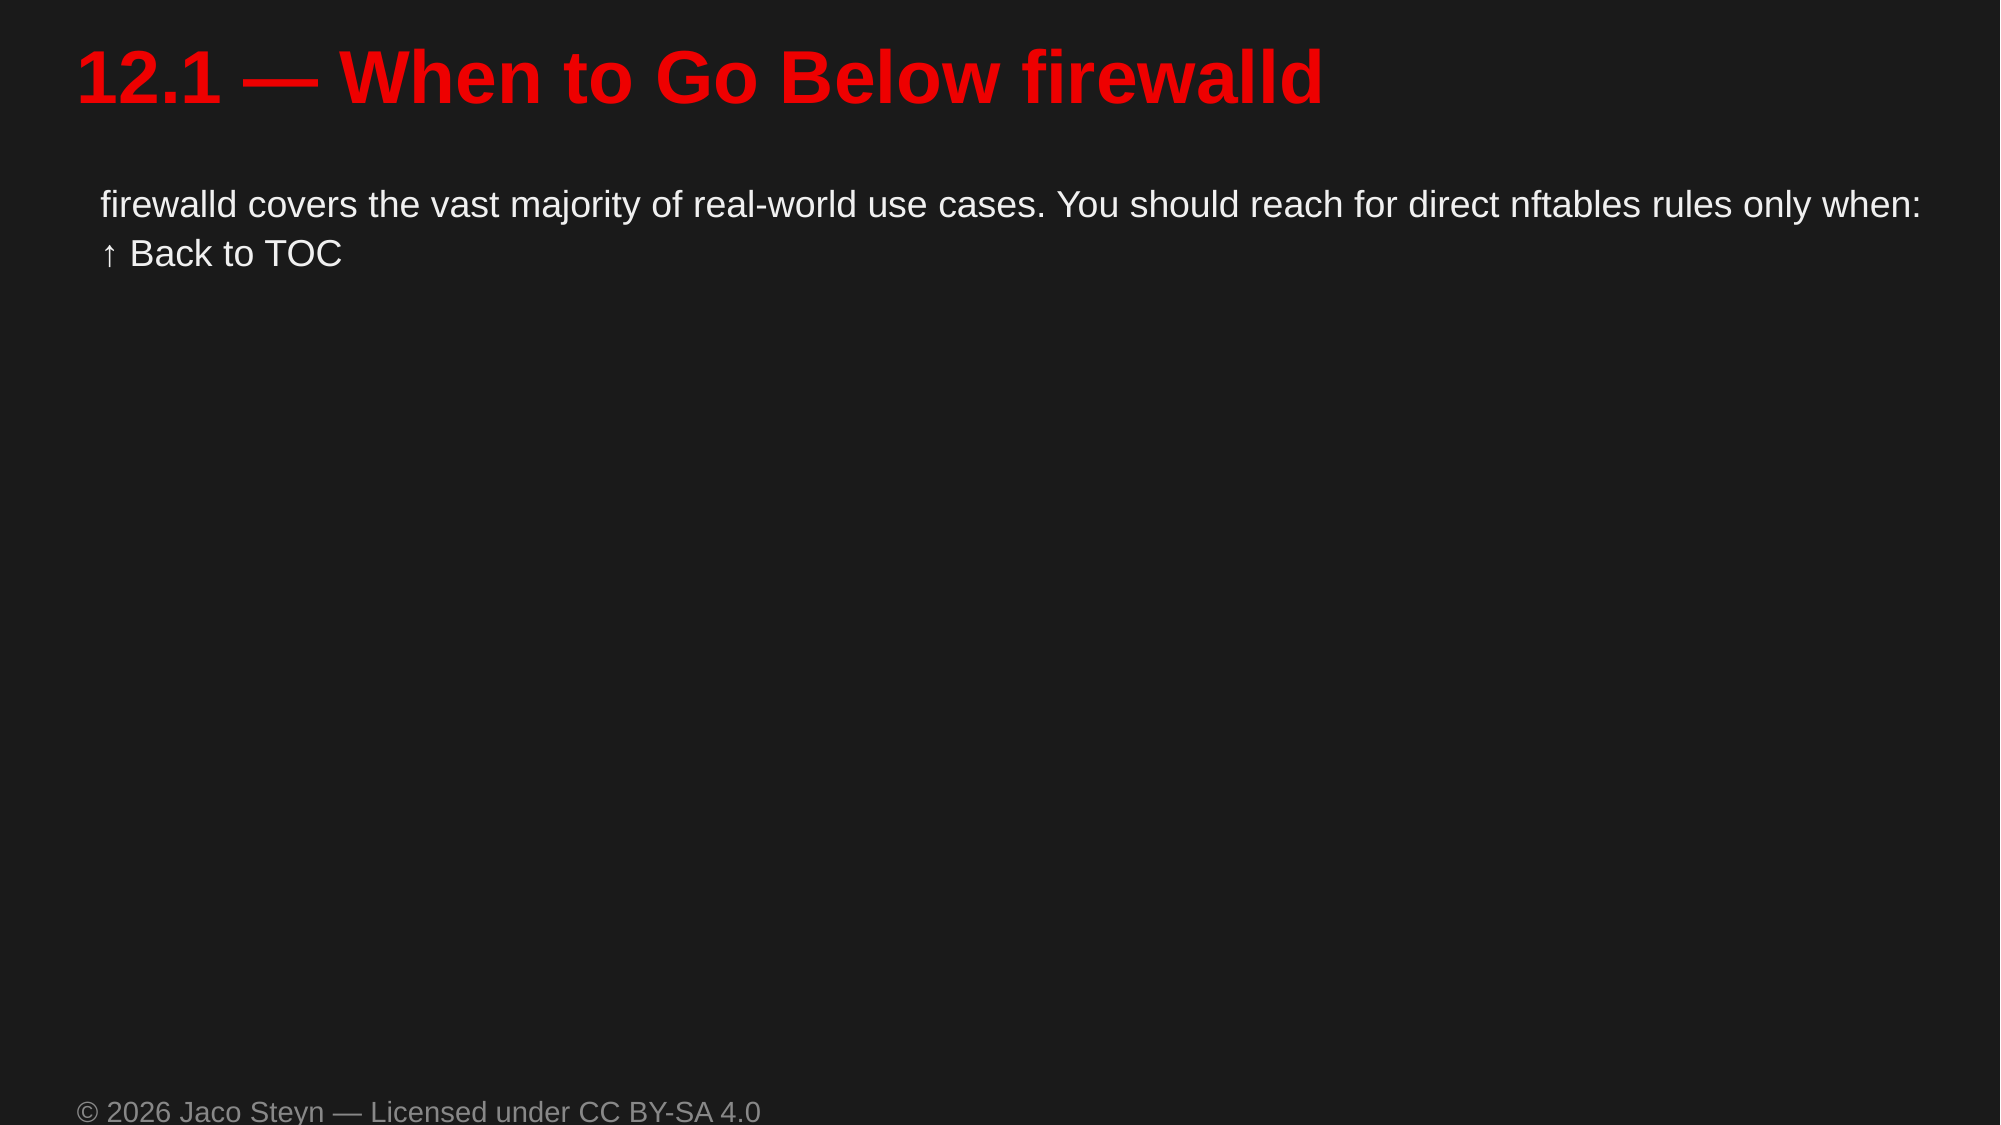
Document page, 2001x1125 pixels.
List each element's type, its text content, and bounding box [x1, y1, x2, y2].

text_box 12.1 — When to Go Below firewalld [59, 23, 1942, 154]
text_box firewalld covers the vast majority of real-world use cases. You should reach for direct nftables rules only when: ↑ Back to TOC [59, 171, 1942, 1083]
text_box © 2026 Jaco Steyn — Licensed under CC BY-SA 4.0 [59, 1083, 1942, 1120]
